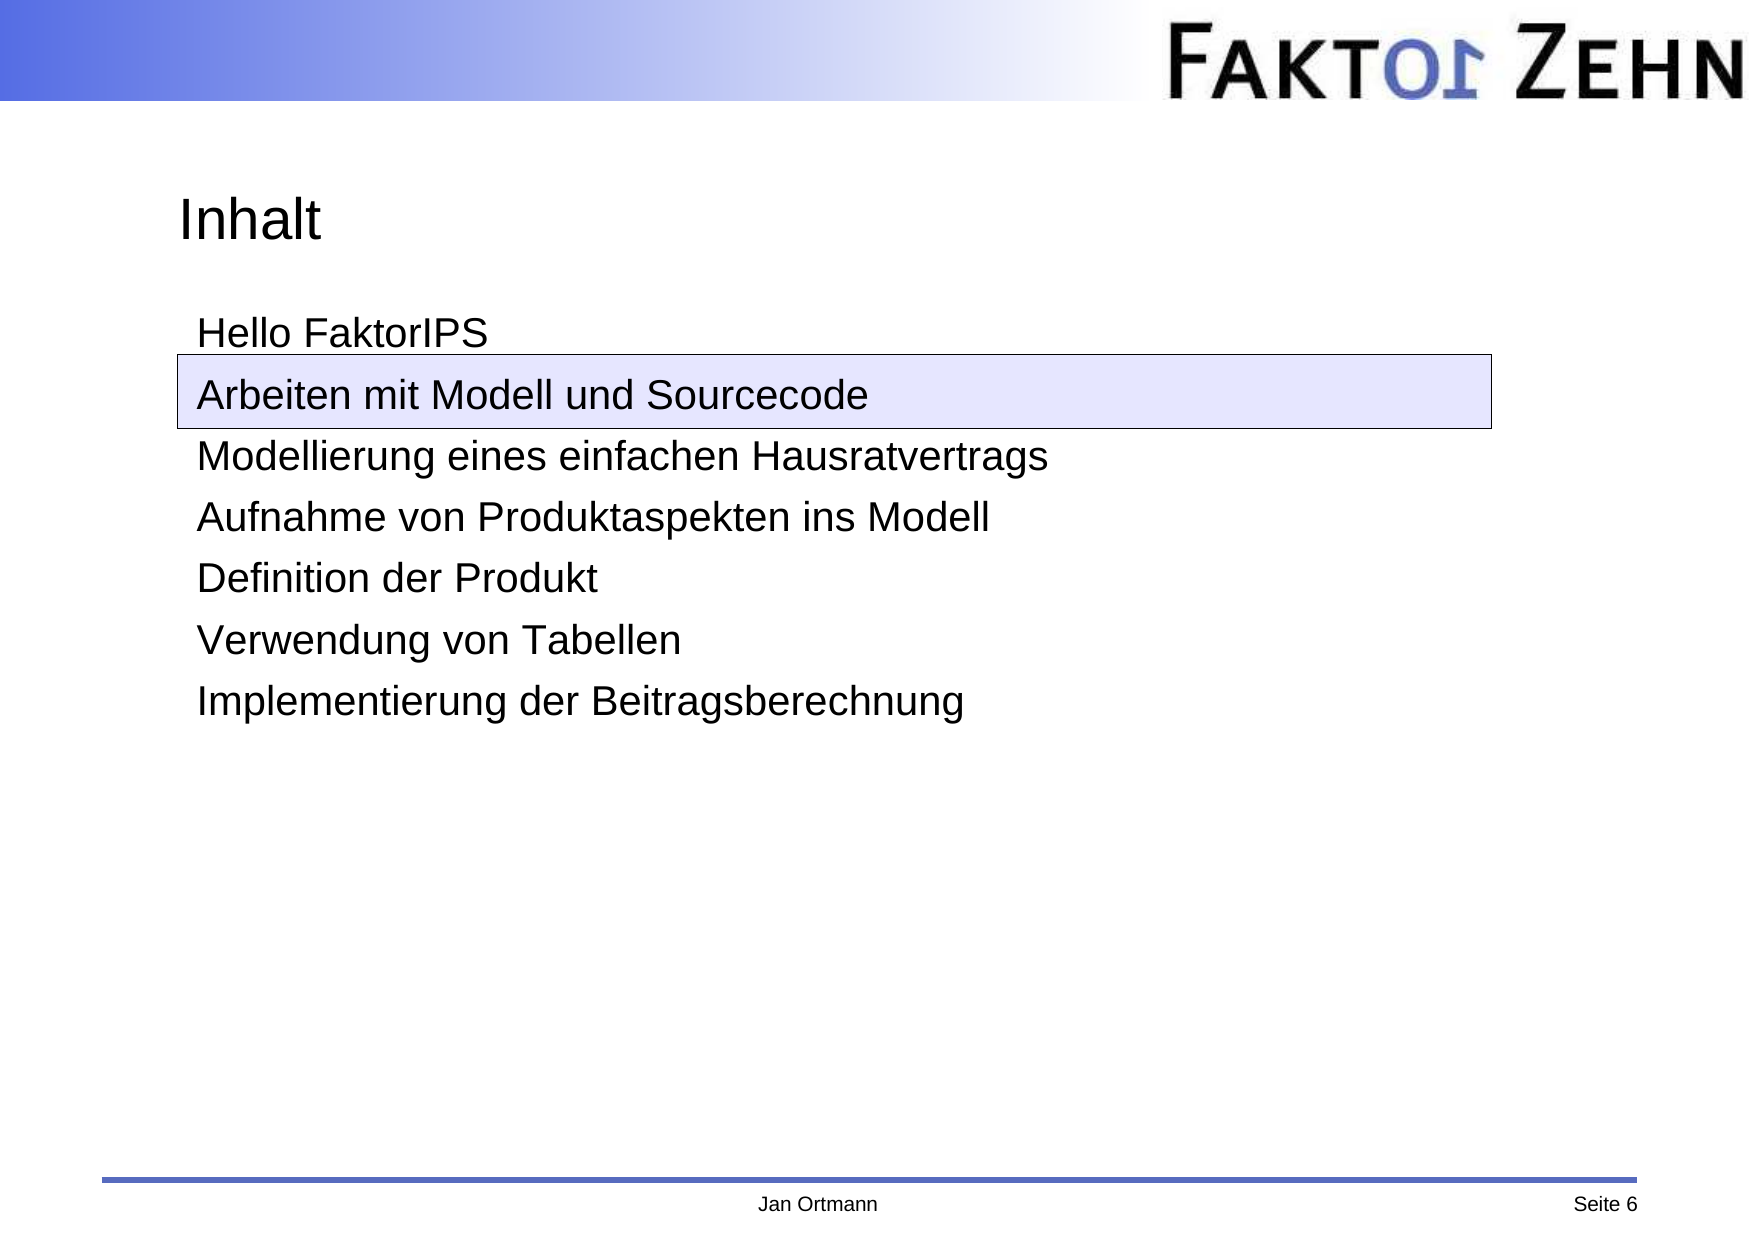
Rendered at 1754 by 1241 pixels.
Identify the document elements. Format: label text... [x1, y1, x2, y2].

list Hello FaktorIPS Arbeiten mit Modell und Sourcecode Modellierung eines einfachen Hausratvertrags Aufnahme von Produktaspekten ins Modell Definition der Produkt Verwendung von Tabellen Implementierung der Beitragsberechnung [178, 310, 1576, 1078]
picture [1162, 7, 1752, 100]
title Inhalt [178, 142, 1576, 296]
